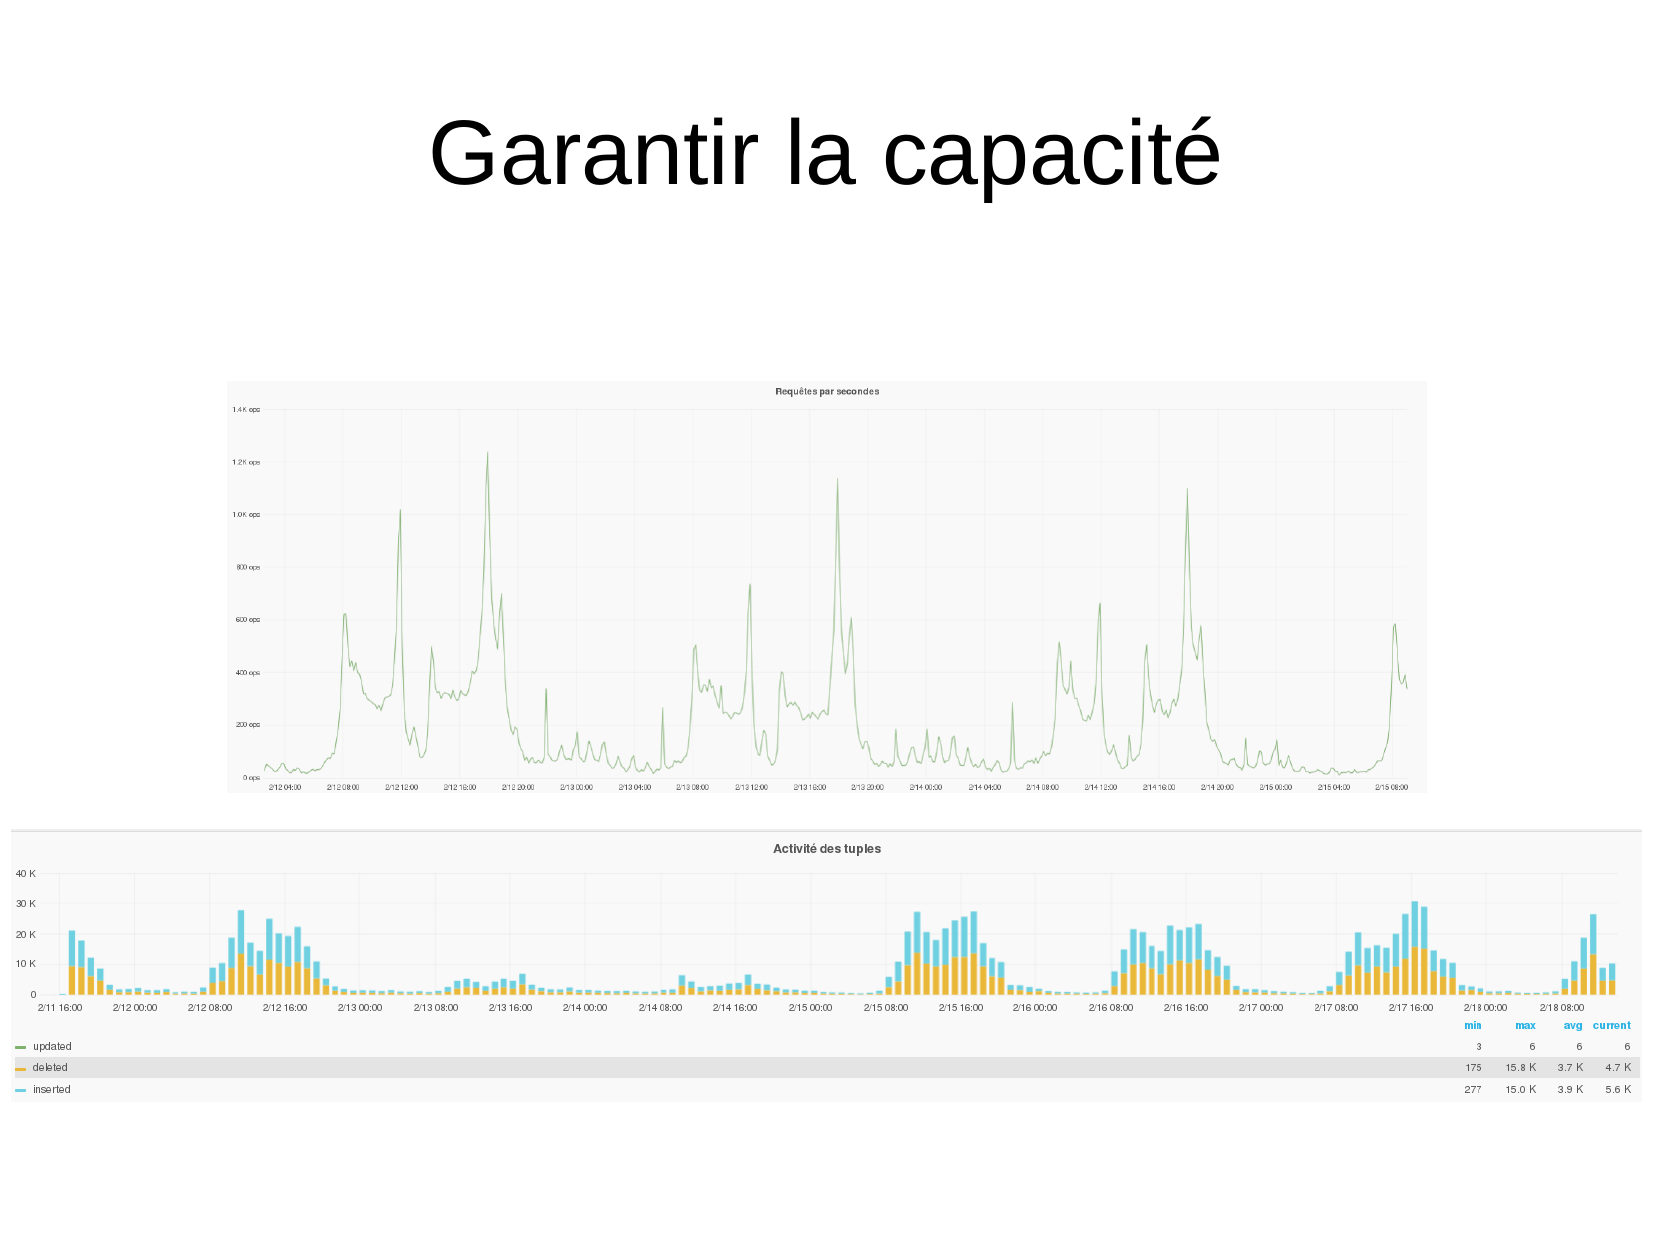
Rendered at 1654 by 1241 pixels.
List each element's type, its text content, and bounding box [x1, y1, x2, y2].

title Garantir la capacité [82, 49, 1571, 257]
picture [227, 381, 1427, 794]
picture [11, 829, 1642, 1102]
